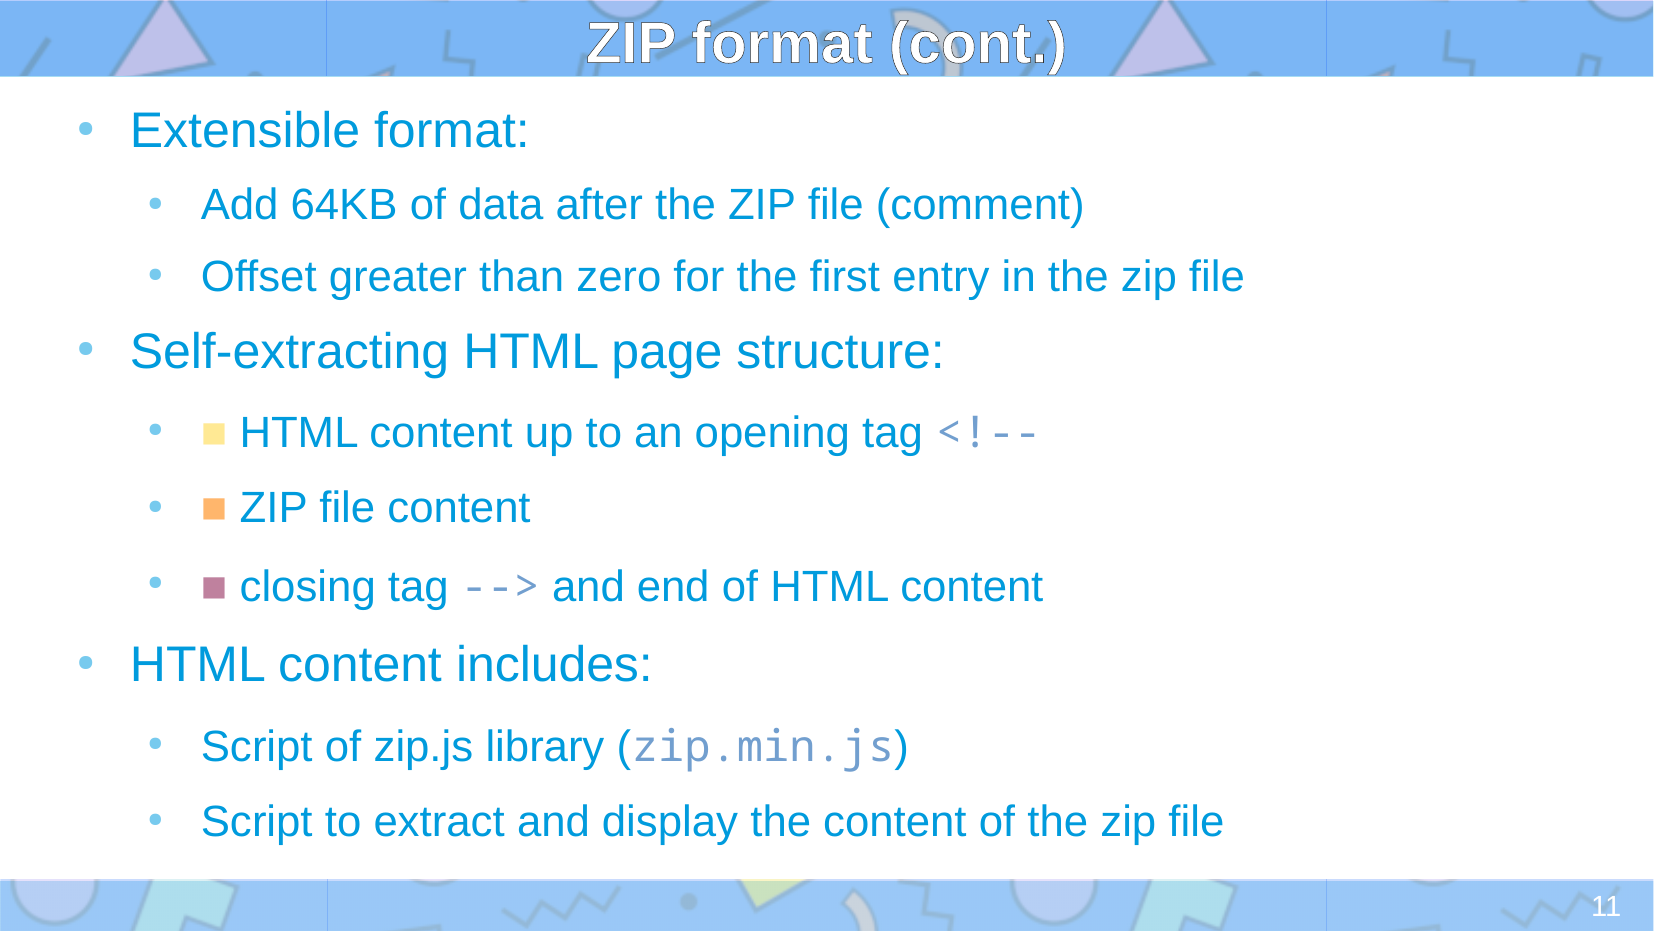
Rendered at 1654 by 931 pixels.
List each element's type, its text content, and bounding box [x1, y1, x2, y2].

title ZIP format (cont.) [59, 3, 1595, 82]
list Extensible format: Add 64KB of data after the ZIP file (comment) Offset greater than zero for the first entry in the zip file Self-extracting HTML page structure: ■ HTML content up to an opening tag <!-- ■ ZIP file content ■ closing tag --> and end of HTML content HTML content includes: Script of zip.js library (zip.min.js) Script to extract and display the content of the zip file [59, 101, 1595, 863]
picture [0, 0, 1654, 76]
picture [0, 879, 1654, 931]
